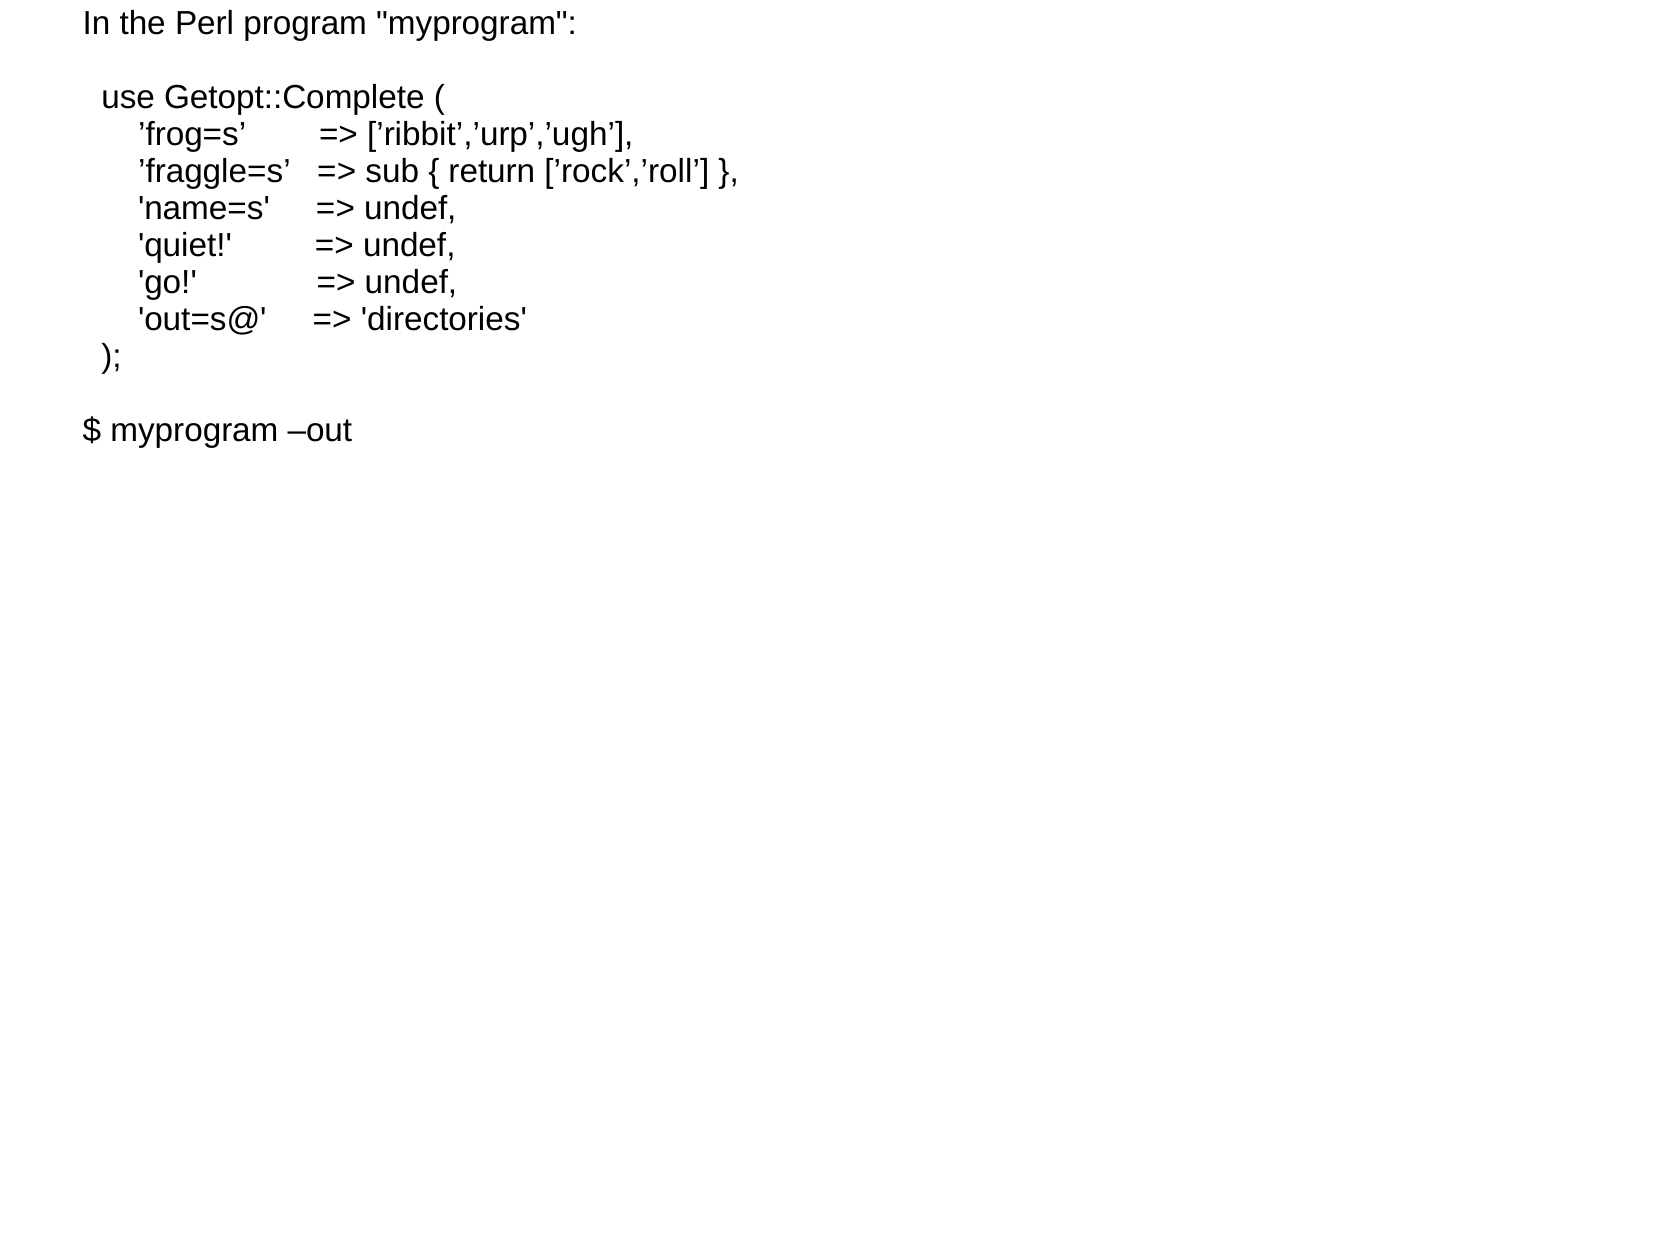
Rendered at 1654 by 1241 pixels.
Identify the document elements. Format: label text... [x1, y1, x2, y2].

subtitle In the Perl program "myprogram": use Getopt::Complete ( ’frog=s’ => [’ribbit’,’urp’,’ugh’], ’fraggle=s’ => sub { return [’rock’,’roll’] }, 'name=s' => undef, 'quiet!' => undef, 'go!' => undef, 'out=s@' => 'directories' ); $ myprogram –out [82, 4, 1571, 1064]
